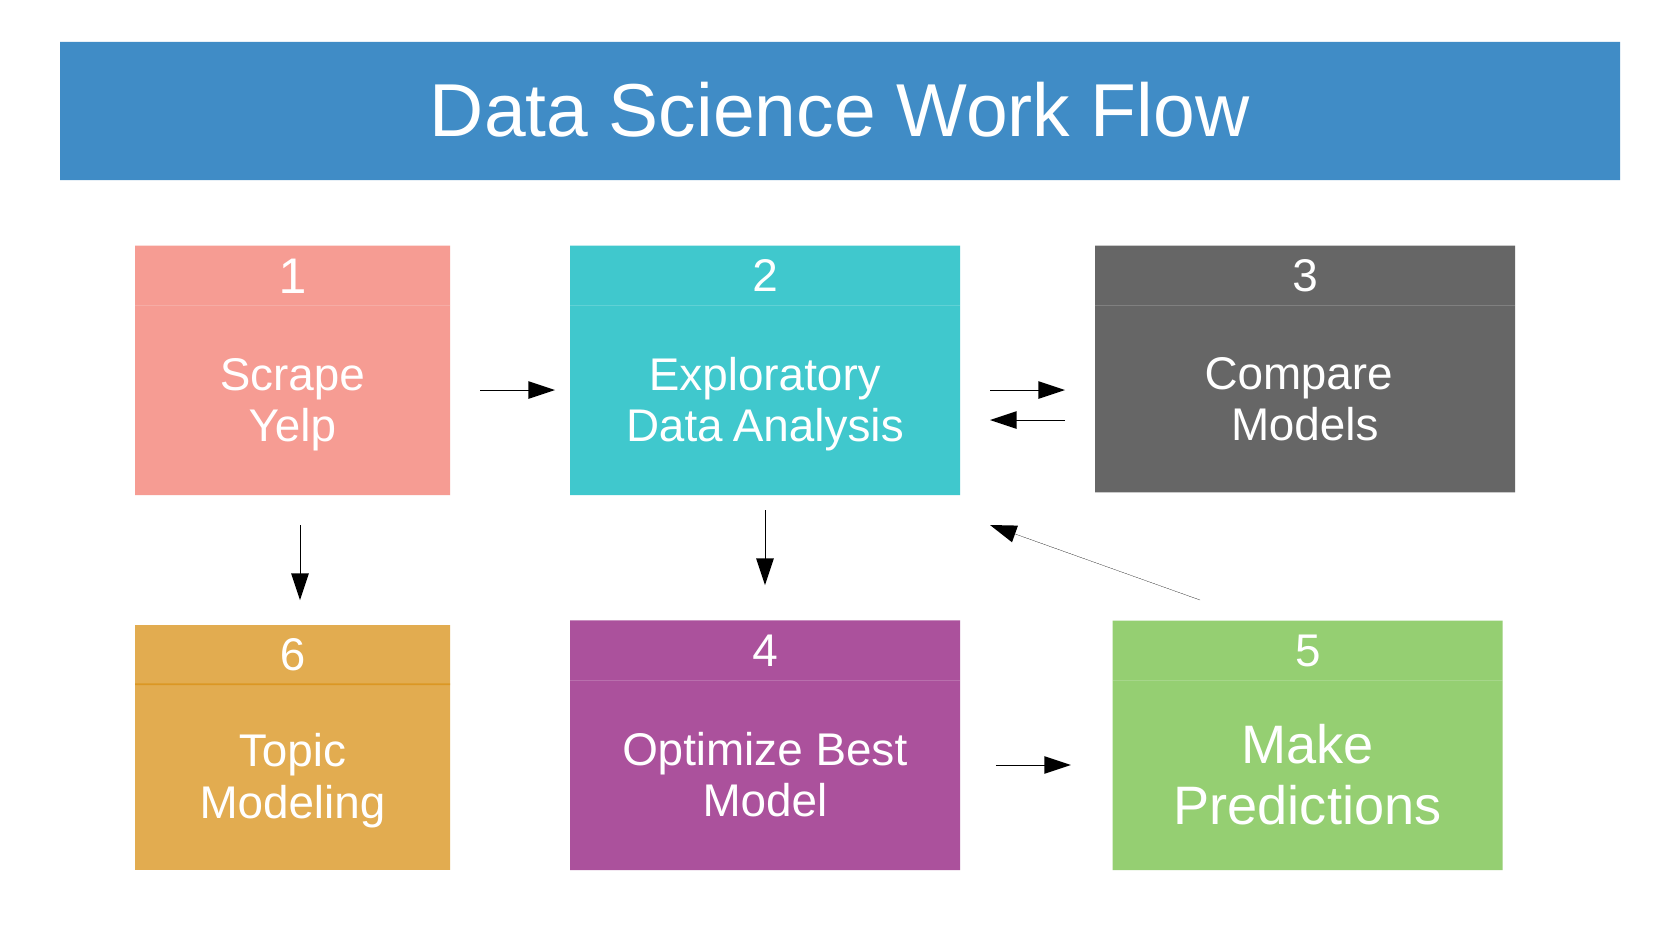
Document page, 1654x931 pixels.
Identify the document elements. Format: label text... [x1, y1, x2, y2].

title 5 [1112, 620, 1503, 681]
title Make Predictions [1112, 681, 1503, 871]
title Scrape Yelp [135, 306, 451, 496]
title Data Science Work Flow [60, 41, 1621, 181]
title 3 [1095, 245, 1516, 306]
title 6 [135, 625, 451, 686]
title Optimize Best Model [570, 681, 961, 871]
title Topic Modeling [135, 686, 451, 870]
title 2 [570, 245, 961, 306]
title 1 [135, 245, 451, 306]
title Compare Models [1095, 306, 1516, 493]
title 4 [570, 620, 961, 681]
title Exploratory Data Analysis [570, 306, 961, 496]
